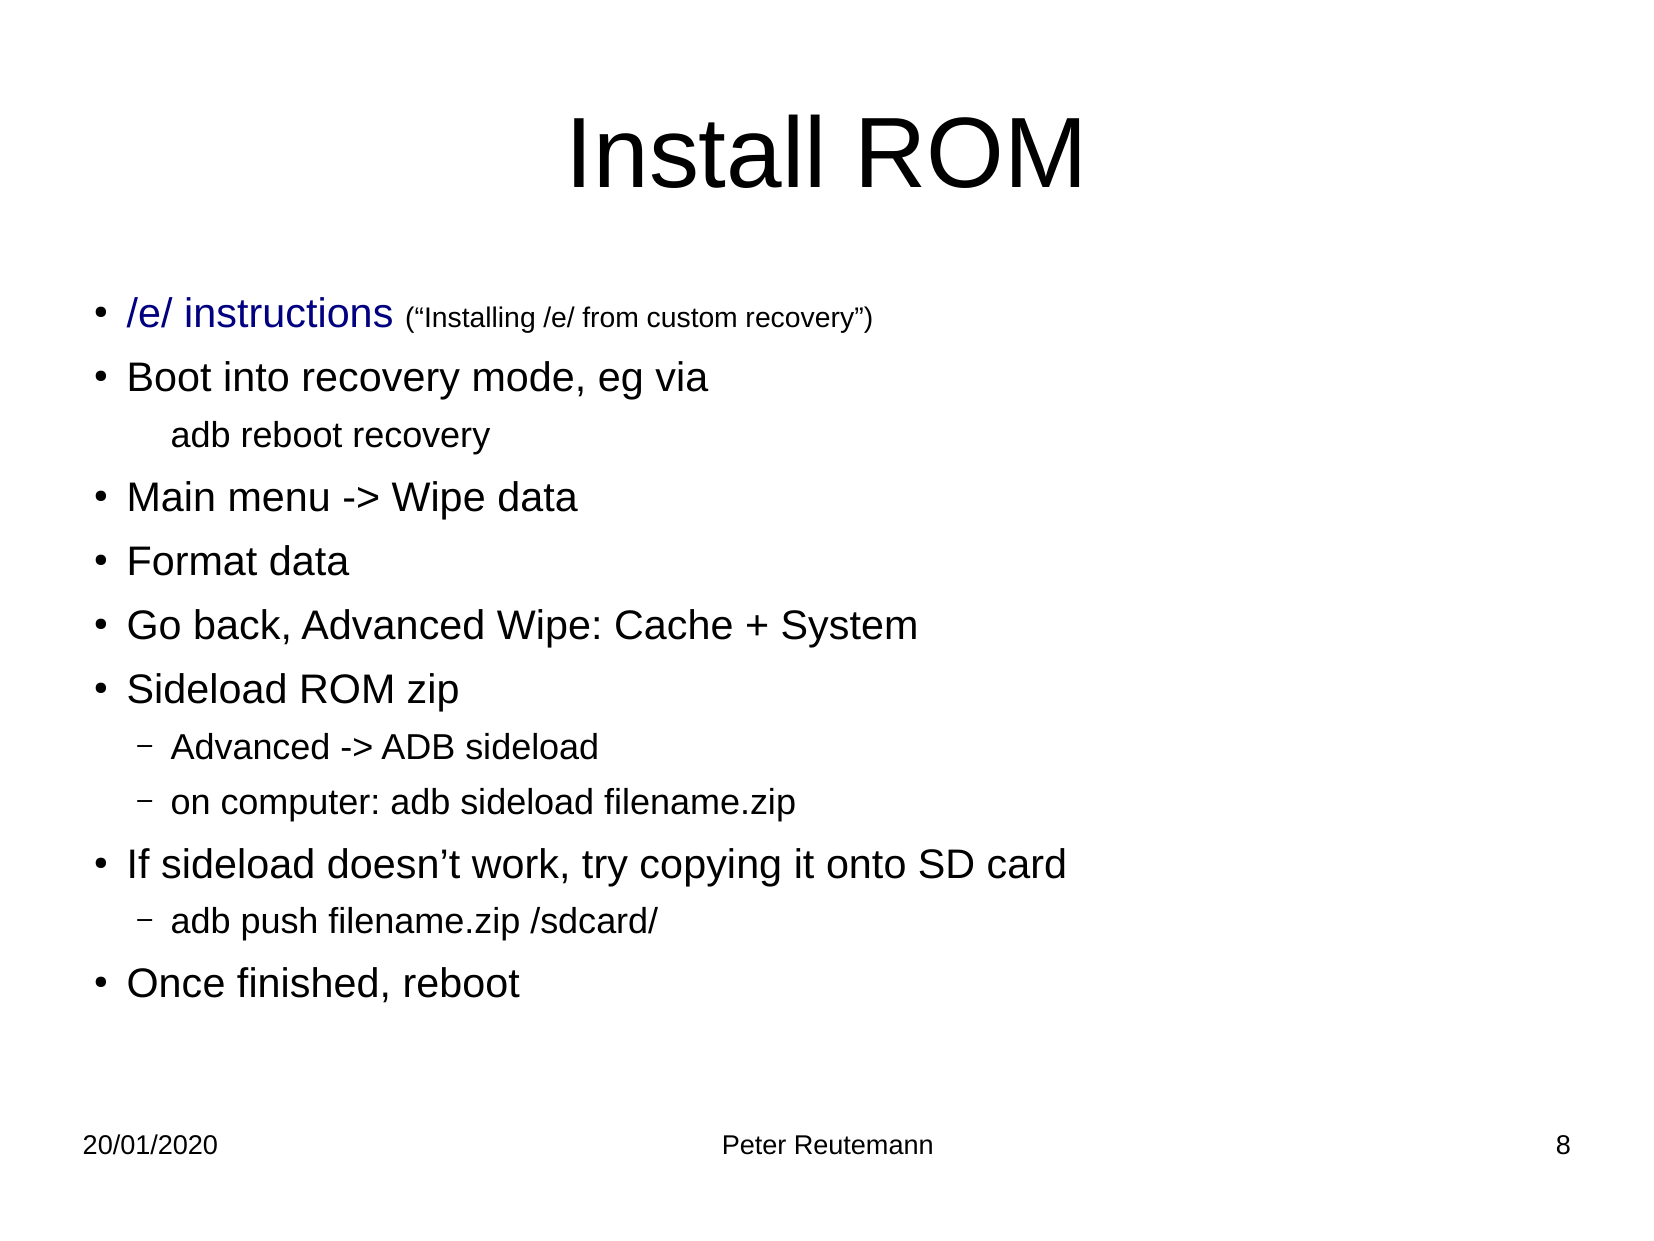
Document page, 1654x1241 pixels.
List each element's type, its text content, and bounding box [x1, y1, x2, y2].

list /e/ instructions (“Installing /e/ from custom recovery”) Boot into recovery mode, eg via adb reboot recovery Main menu -> Wipe data Format data Go back, Advanced Wipe: Cache + System Sideload ROM zip Advanced -> ADB sideload on computer: adb sideload filename.zip If sideload doesn’t work, try copying it onto SD card adb push filename.zip /sdcard/ Once finished, reboot [82, 290, 1571, 1010]
title Install ROM [82, 49, 1571, 257]
